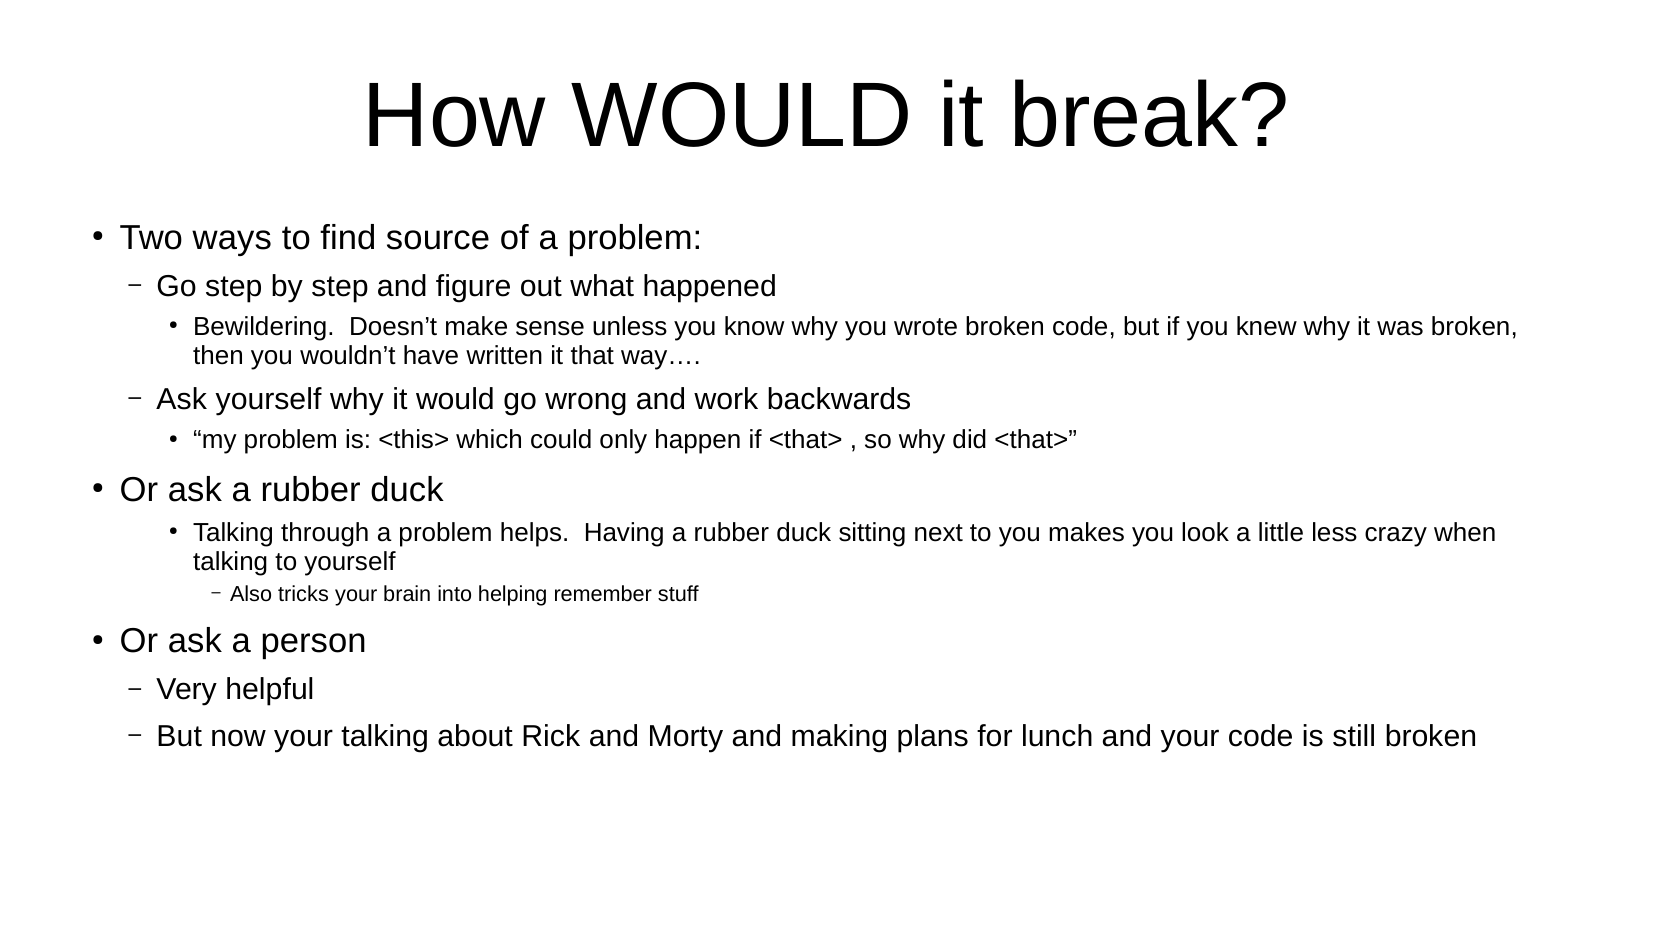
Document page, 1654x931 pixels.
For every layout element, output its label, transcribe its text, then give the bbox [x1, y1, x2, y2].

title How WOULD it break? [82, 37, 1571, 193]
list Two ways to find source of a problem: Go step by step and figure out what happened Bewildering. Doesn’t make sense unless you know why you wrote broken code, but if you knew why it was broken, then you wouldn’t have written it that way…. Ask yourself why it would go wrong and work backwards “my problem is: <this> which could only happen if <that> , so why did <that>” Or ask a rubber duck Talking through a problem helps. Having a rubber duck sitting next to you makes you look a little less crazy when talking to yourself Also tricks your brain into helping remember stuff Or ask a person Very helpful But now your talking about Rick and Morty and making plans for lunch and your code is still broken [82, 217, 1571, 758]
